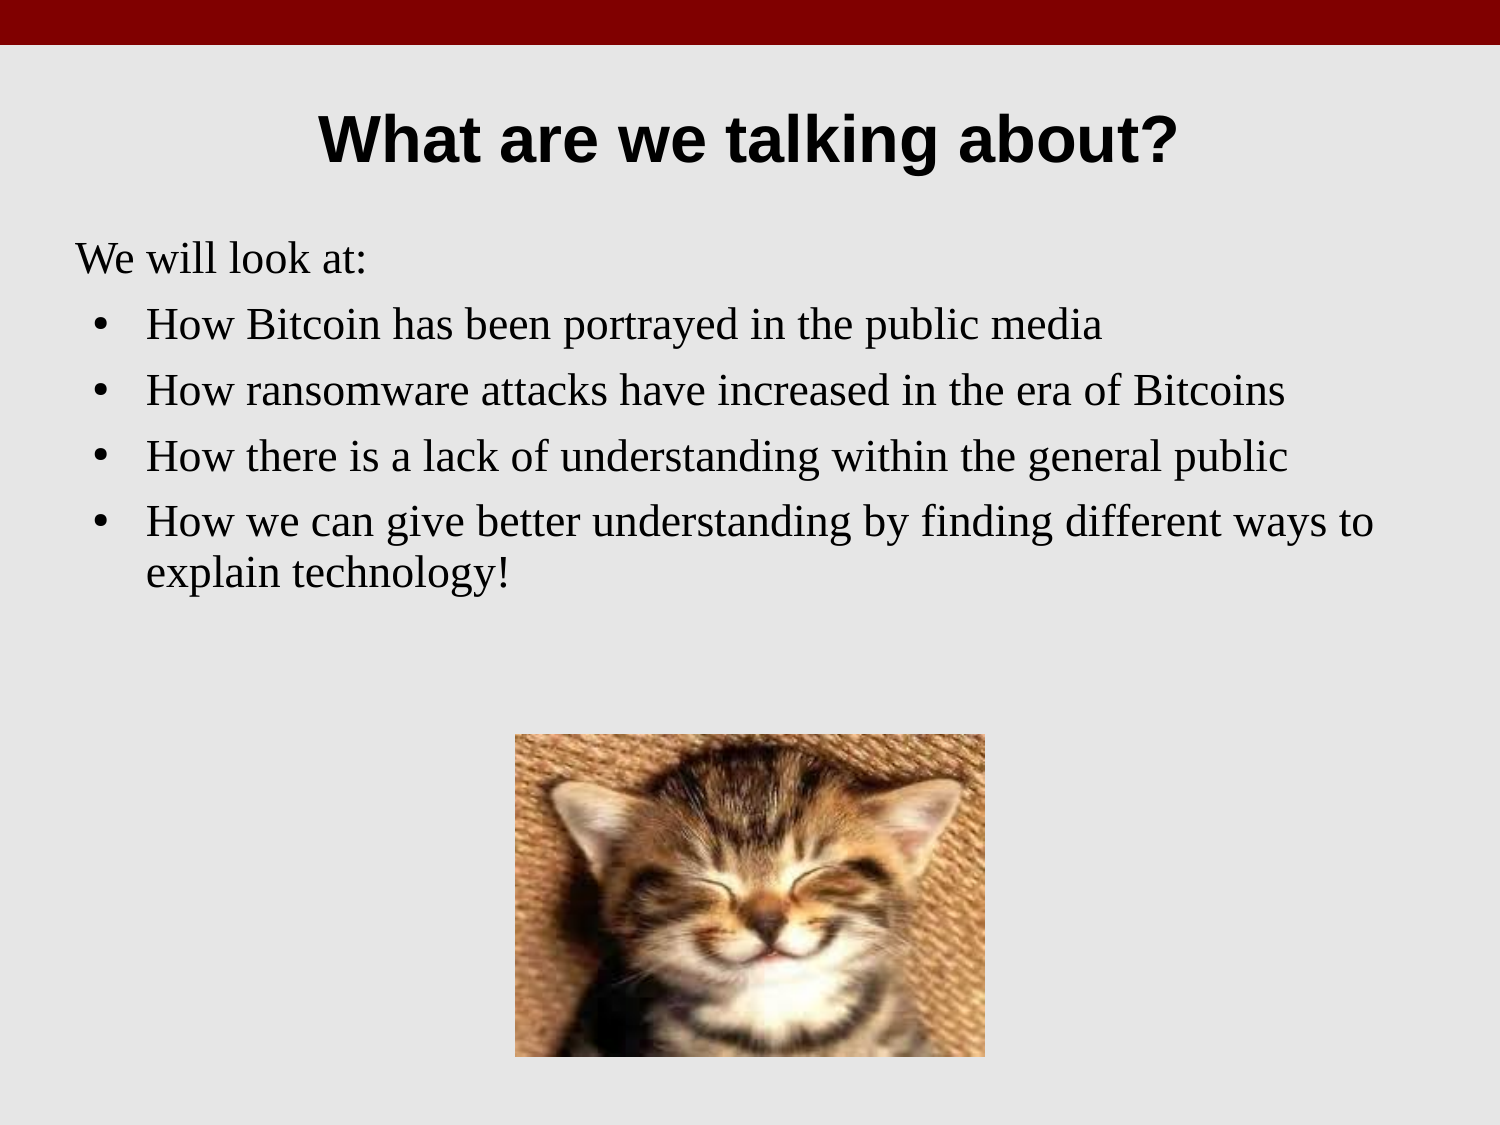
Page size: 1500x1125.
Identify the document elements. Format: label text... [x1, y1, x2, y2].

picture [515, 734, 985, 1057]
list We will look at: How Bitcoin has been portrayed in the public media How ransomware attacks have increased in the era of Bitcoins How there is a lack of understanding within the general public How we can give better understanding by finding different ways to explain technology! [75, 233, 1425, 1096]
title What are we talking about? [75, 45, 1425, 233]
